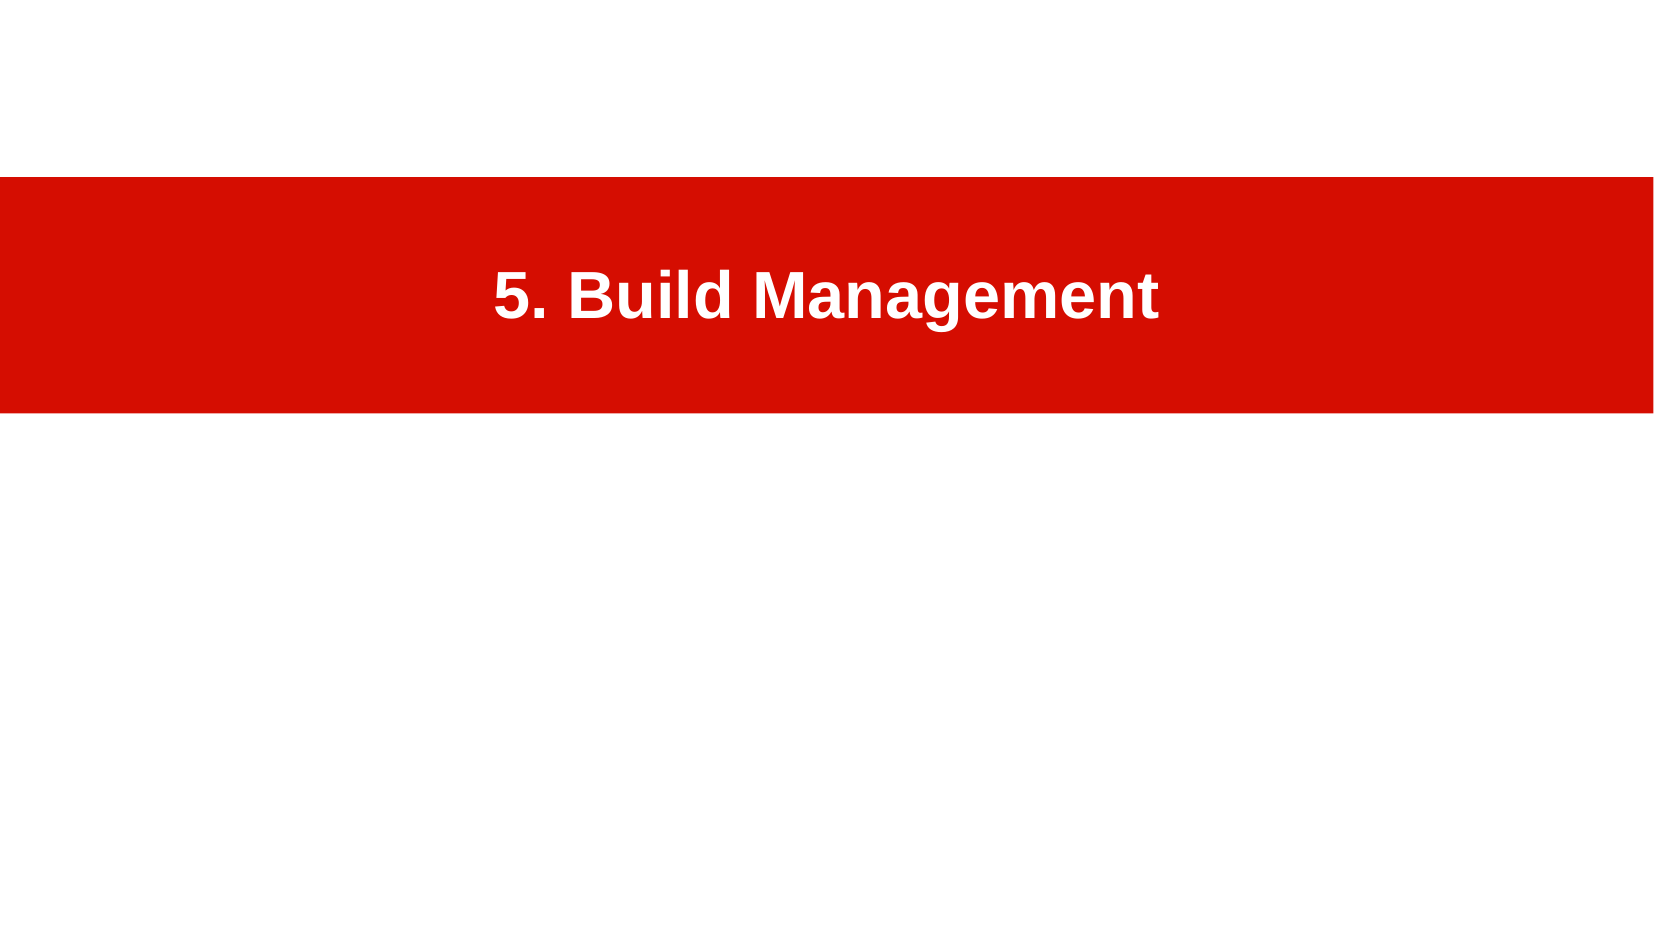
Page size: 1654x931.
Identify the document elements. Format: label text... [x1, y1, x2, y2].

title 5. Build Management [0, 177, 1654, 414]
